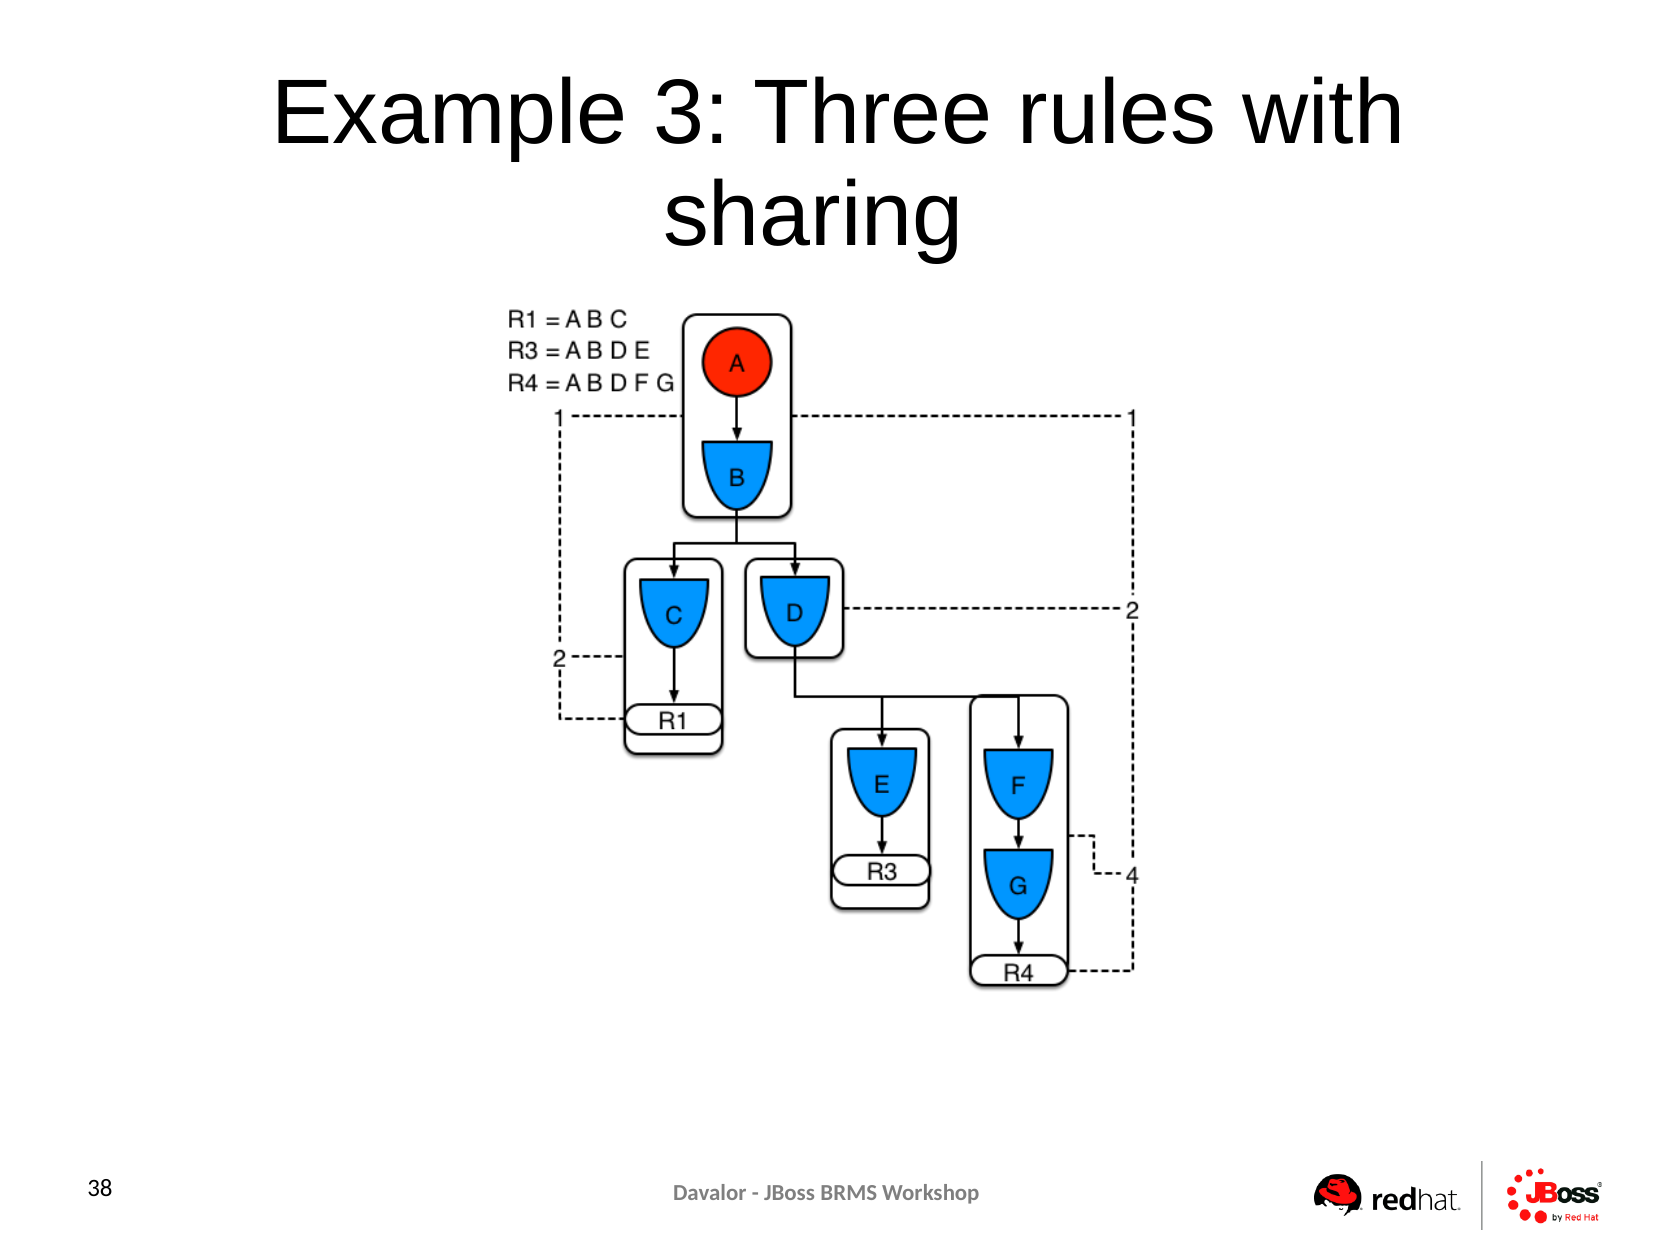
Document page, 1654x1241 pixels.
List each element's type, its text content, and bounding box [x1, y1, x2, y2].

picture [1314, 1161, 1602, 1230]
title Example 3: Three rules with sharing [82, 60, 1571, 266]
picture [495, 290, 1159, 1010]
